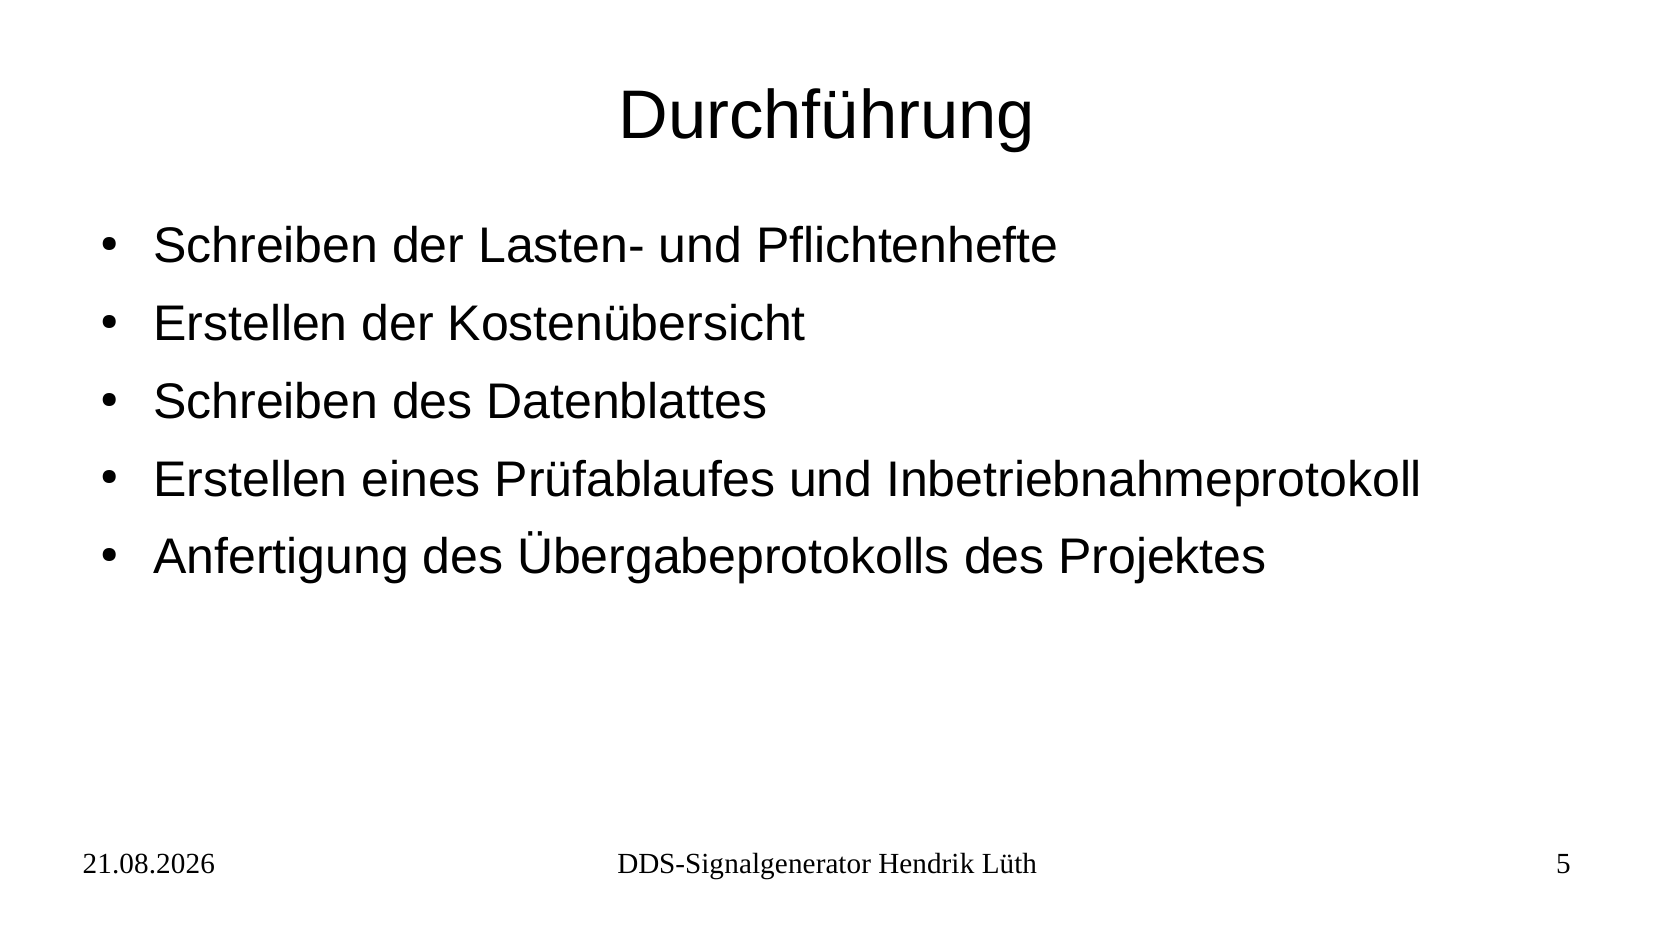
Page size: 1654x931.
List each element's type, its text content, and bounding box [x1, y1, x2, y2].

title Durchführung [82, 36, 1571, 193]
list Schreiben der Lasten- und Pflichtenhefte Erstellen der Kostenübersicht Schreiben des Datenblattes Erstellen eines Prüfablaufes und Inbetriebnahmeprotokoll Anfertigung des Übergabeprotokolls des Projektes [82, 217, 1571, 757]
